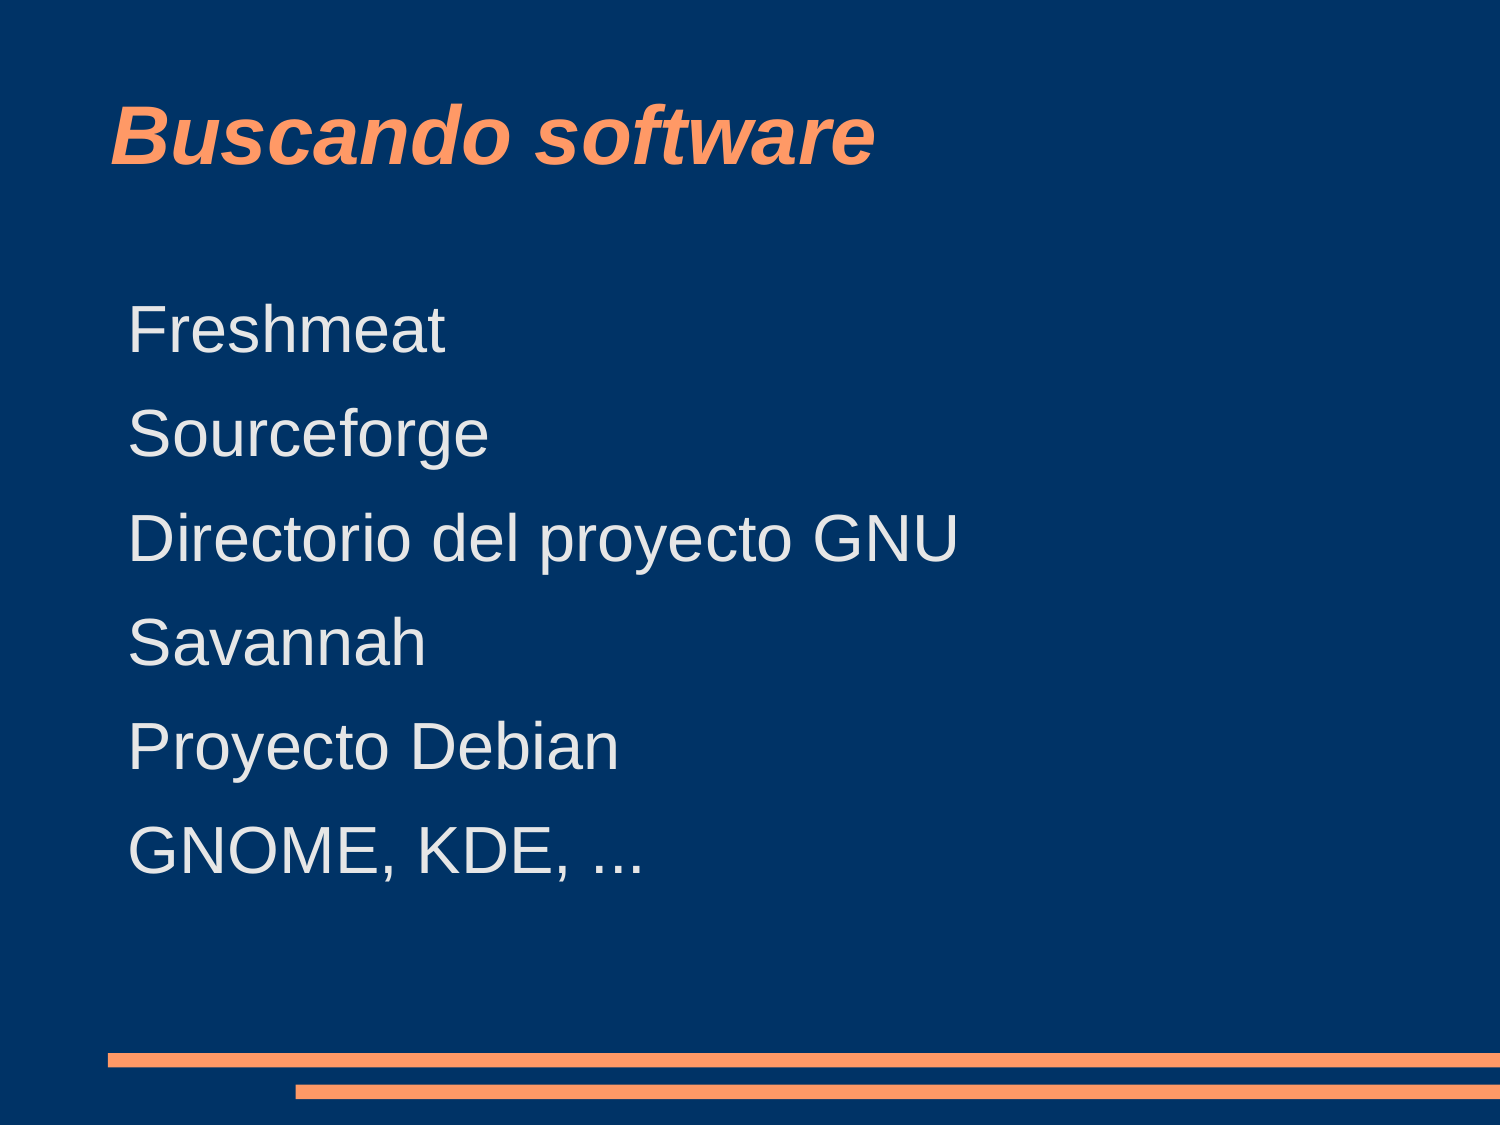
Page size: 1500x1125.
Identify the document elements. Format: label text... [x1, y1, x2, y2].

title Buscando software [110, 41, 1392, 230]
list Freshmeat Sourceforge Directorio del proyecto GNU Savannah Proyecto Debian GNOME, KDE, ... [110, 292, 1416, 1027]
